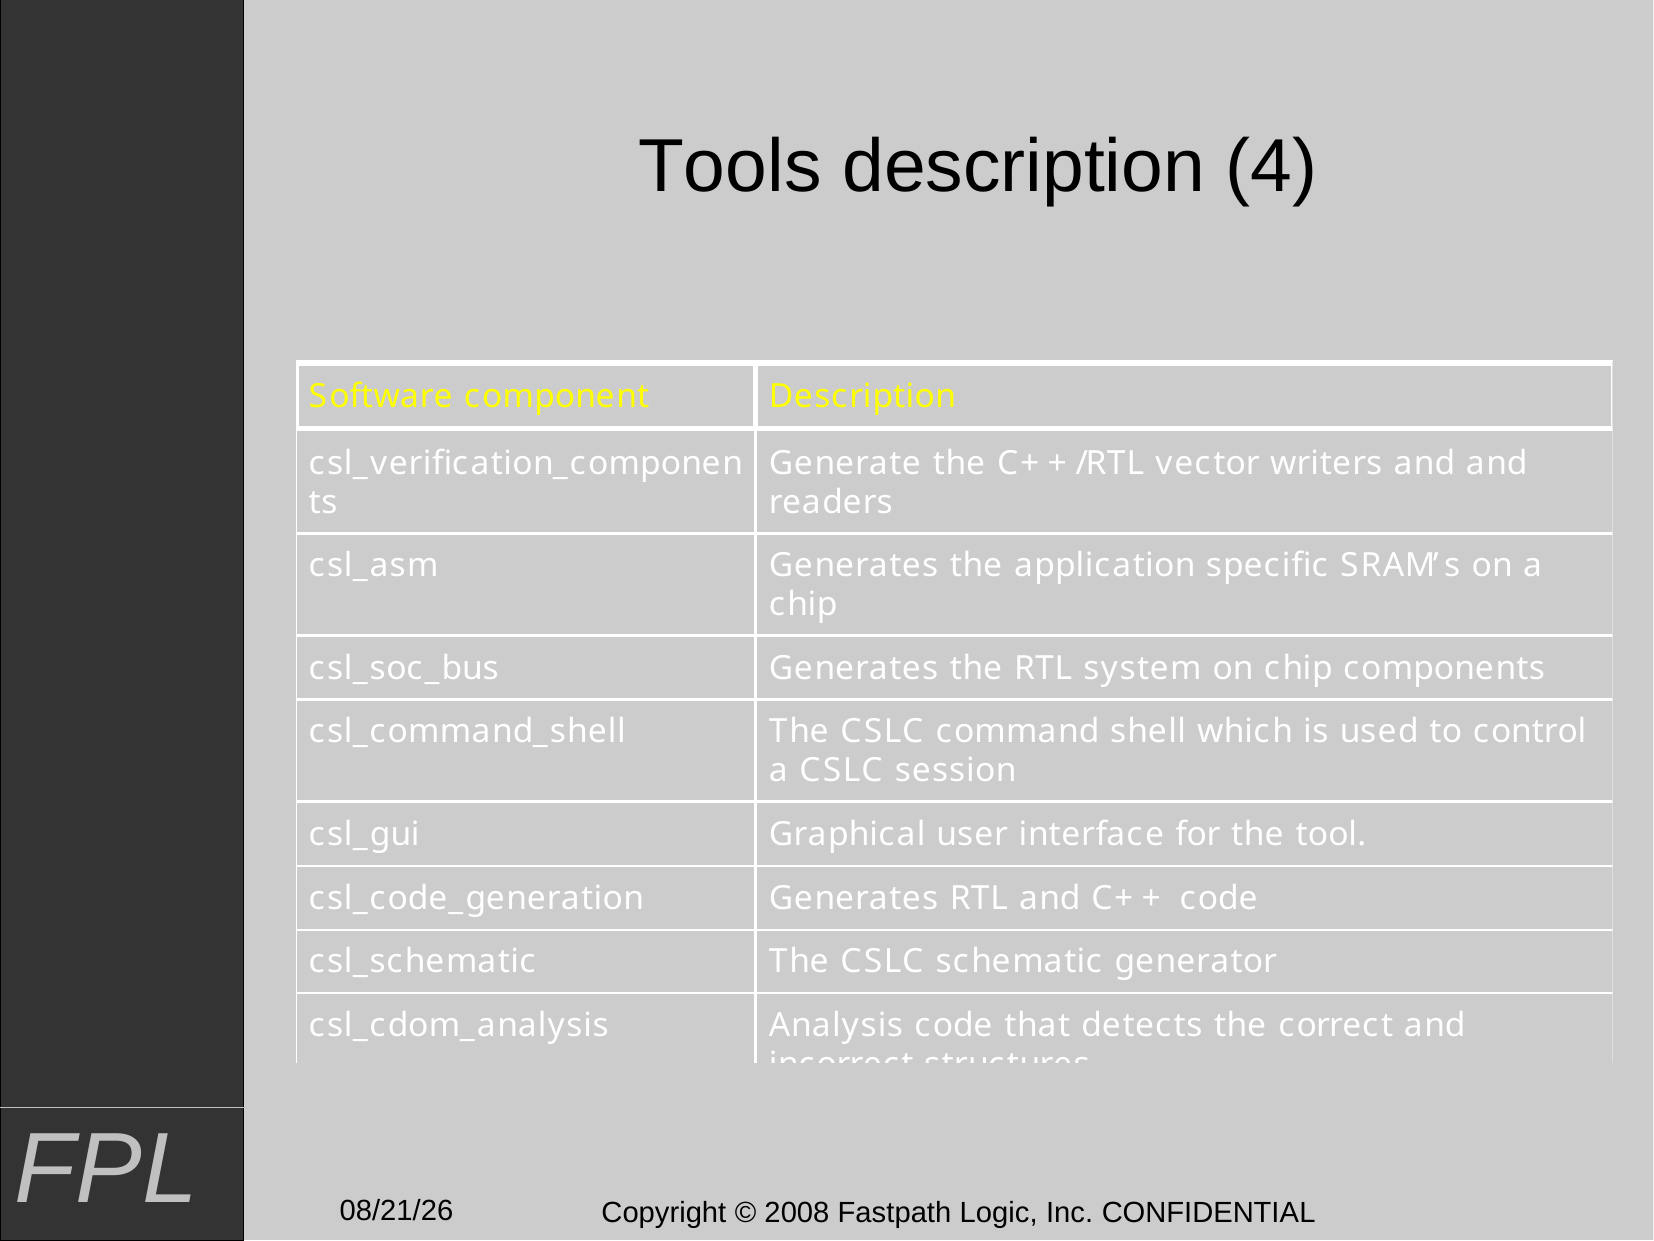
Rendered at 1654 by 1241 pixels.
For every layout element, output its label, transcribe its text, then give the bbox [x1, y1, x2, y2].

title Tools description (4) [427, 57, 1530, 274]
chart [296, 360, 1613, 1063]
